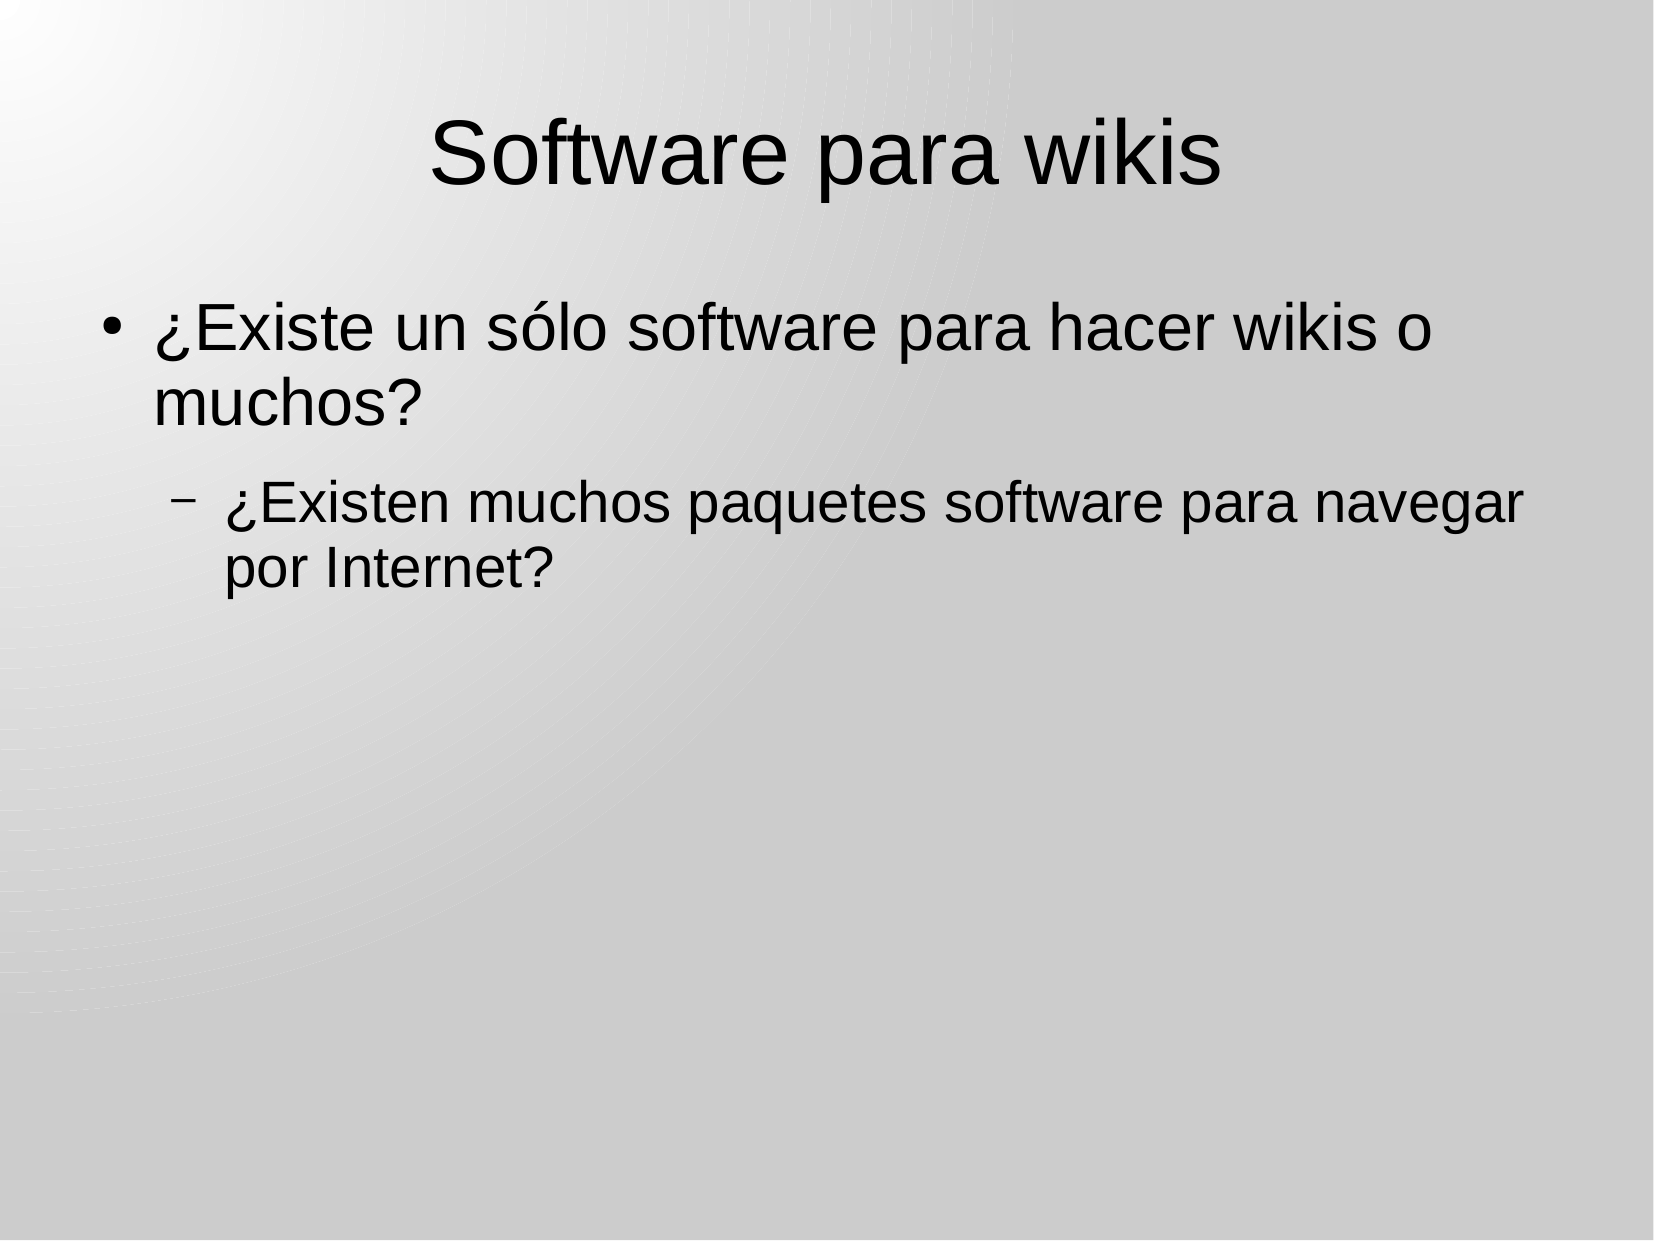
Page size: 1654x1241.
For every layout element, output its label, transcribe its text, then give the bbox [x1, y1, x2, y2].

list ¿Existe un sólo software para hacer wikis o muchos? ¿Existen muchos paquetes software para navegar por Internet? [82, 290, 1538, 1109]
title Software para wikis [82, 49, 1571, 257]
